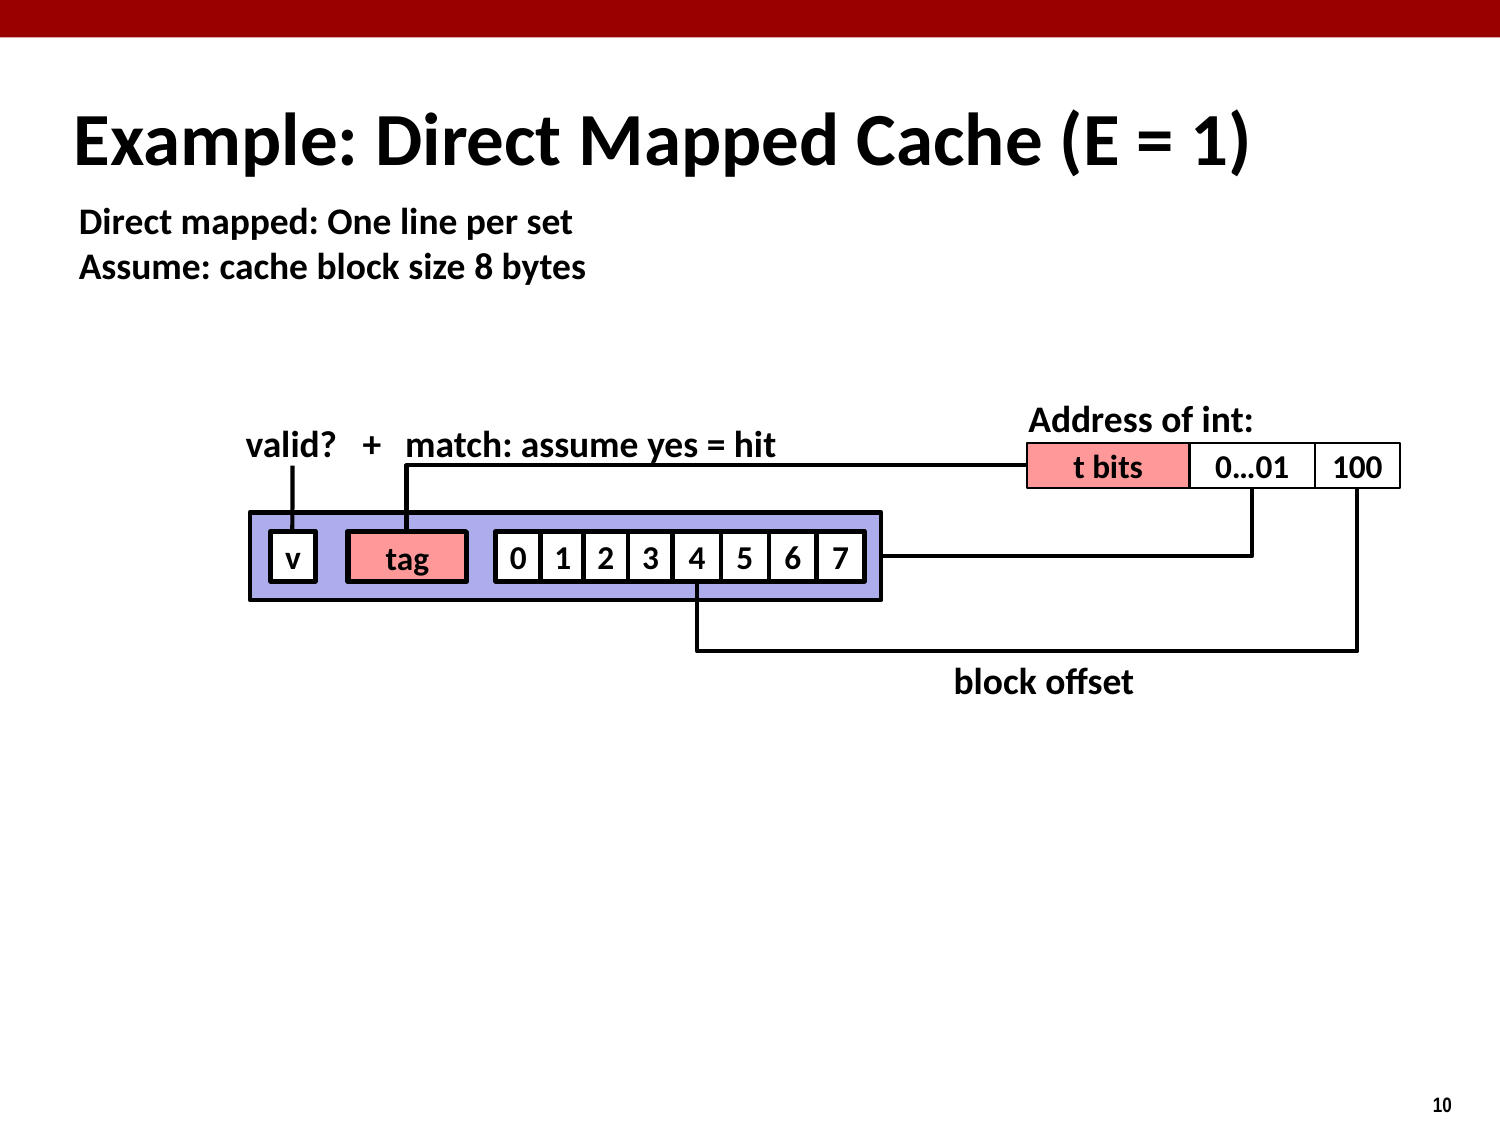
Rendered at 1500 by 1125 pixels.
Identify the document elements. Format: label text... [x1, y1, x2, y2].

text_box Direct mapped: One line per set Assume: cache block size 8 bytes [64, 189, 602, 295]
text_box 0…01 [1189, 443, 1314, 488]
text_box 100 [1314, 443, 1400, 488]
text_box 4 [672, 531, 721, 582]
text_box v [270, 531, 316, 582]
text_box 6 [769, 531, 817, 582]
text_box 3 [628, 531, 672, 582]
text_box 5 [721, 531, 769, 582]
title Example: Direct Mapped Cache (E = 1) [58, 72, 1304, 198]
text_box t bits [1027, 448, 1189, 488]
text_box 2 [583, 531, 628, 582]
text_box 1 [540, 531, 583, 582]
text_box Address of int: [1013, 387, 1270, 448]
text_box match: assume yes = hit [397, 412, 792, 473]
text_box [249, 512, 882, 600]
text_box 0 [495, 531, 540, 582]
text_box tag [348, 531, 467, 582]
text_box 7 [817, 531, 865, 582]
text_box block offset [938, 649, 1150, 710]
text_box valid? + [230, 412, 397, 473]
